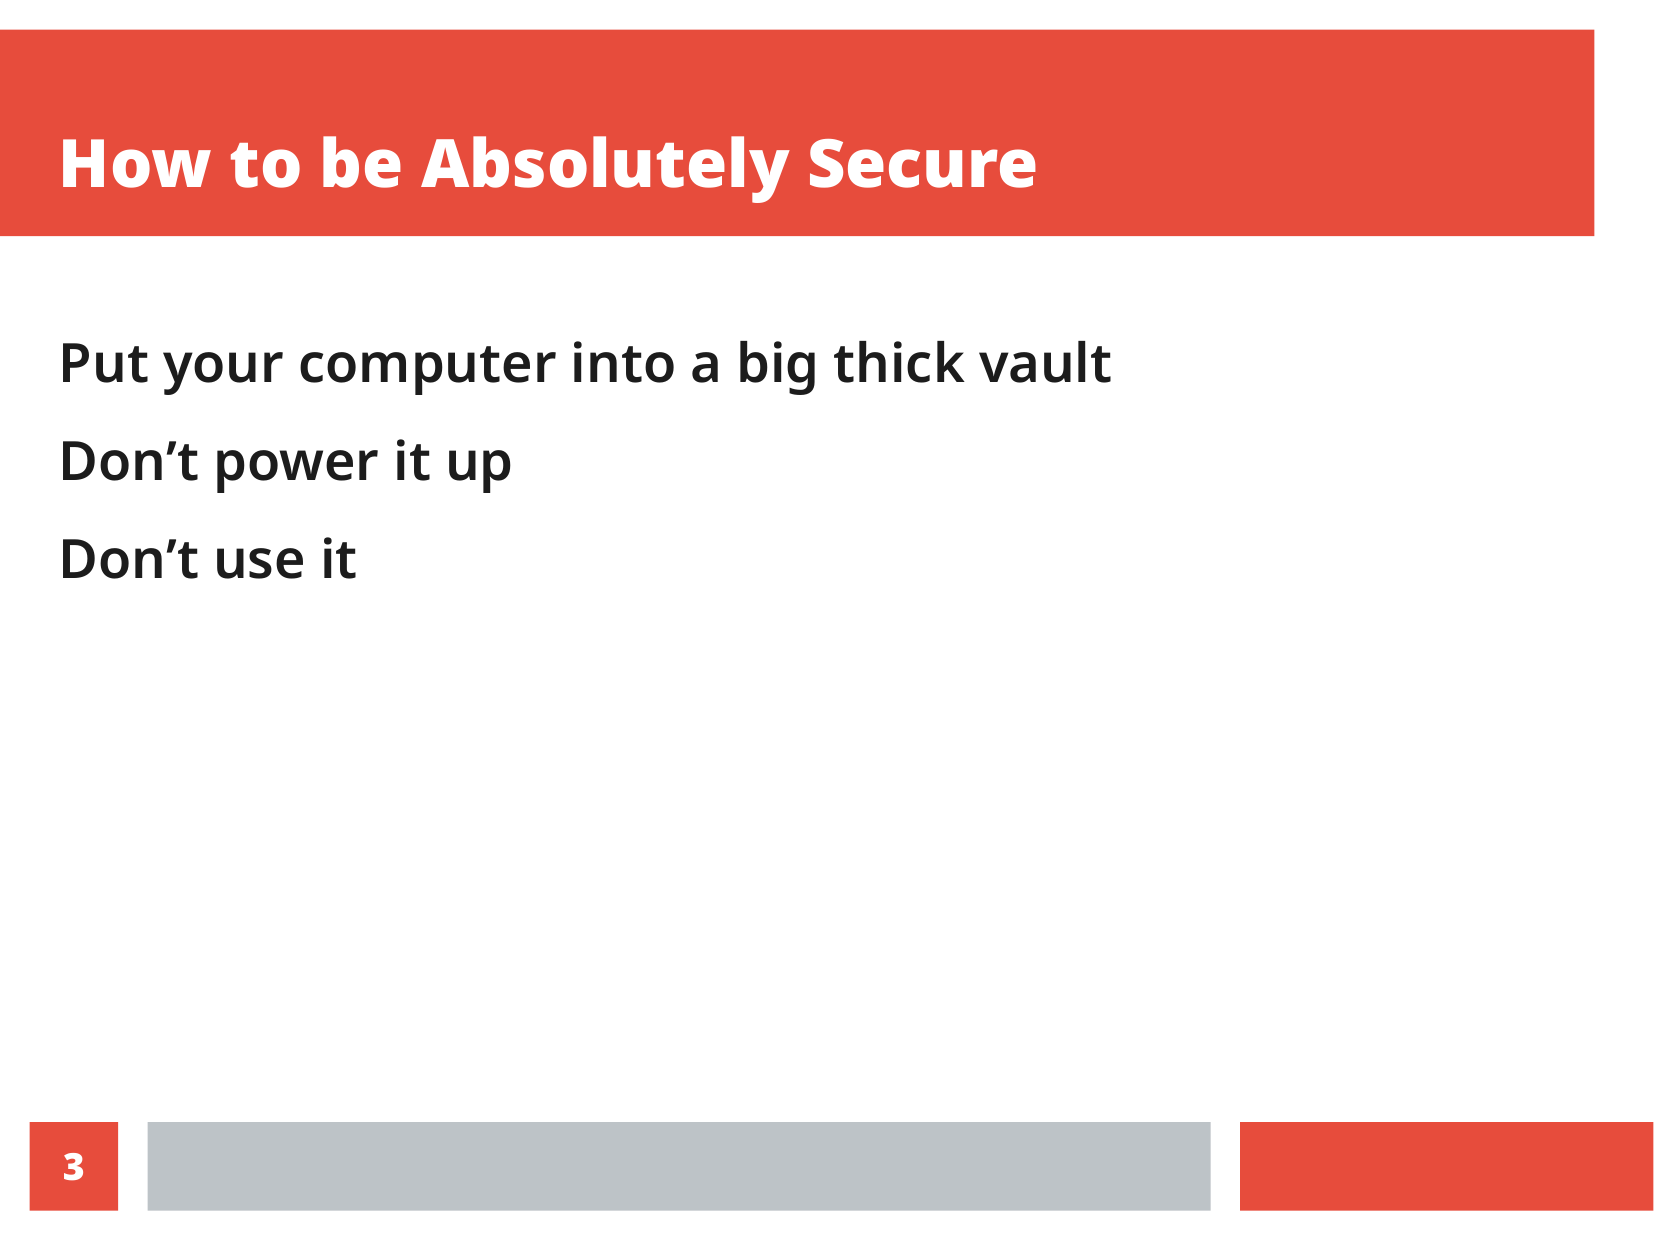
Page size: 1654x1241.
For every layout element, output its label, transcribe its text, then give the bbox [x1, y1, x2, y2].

list Put your computer into a big thick vault Don’t power it up Don’t use it [59, 324, 1565, 1093]
title How to be Absolutely Secure [59, 59, 1595, 207]
